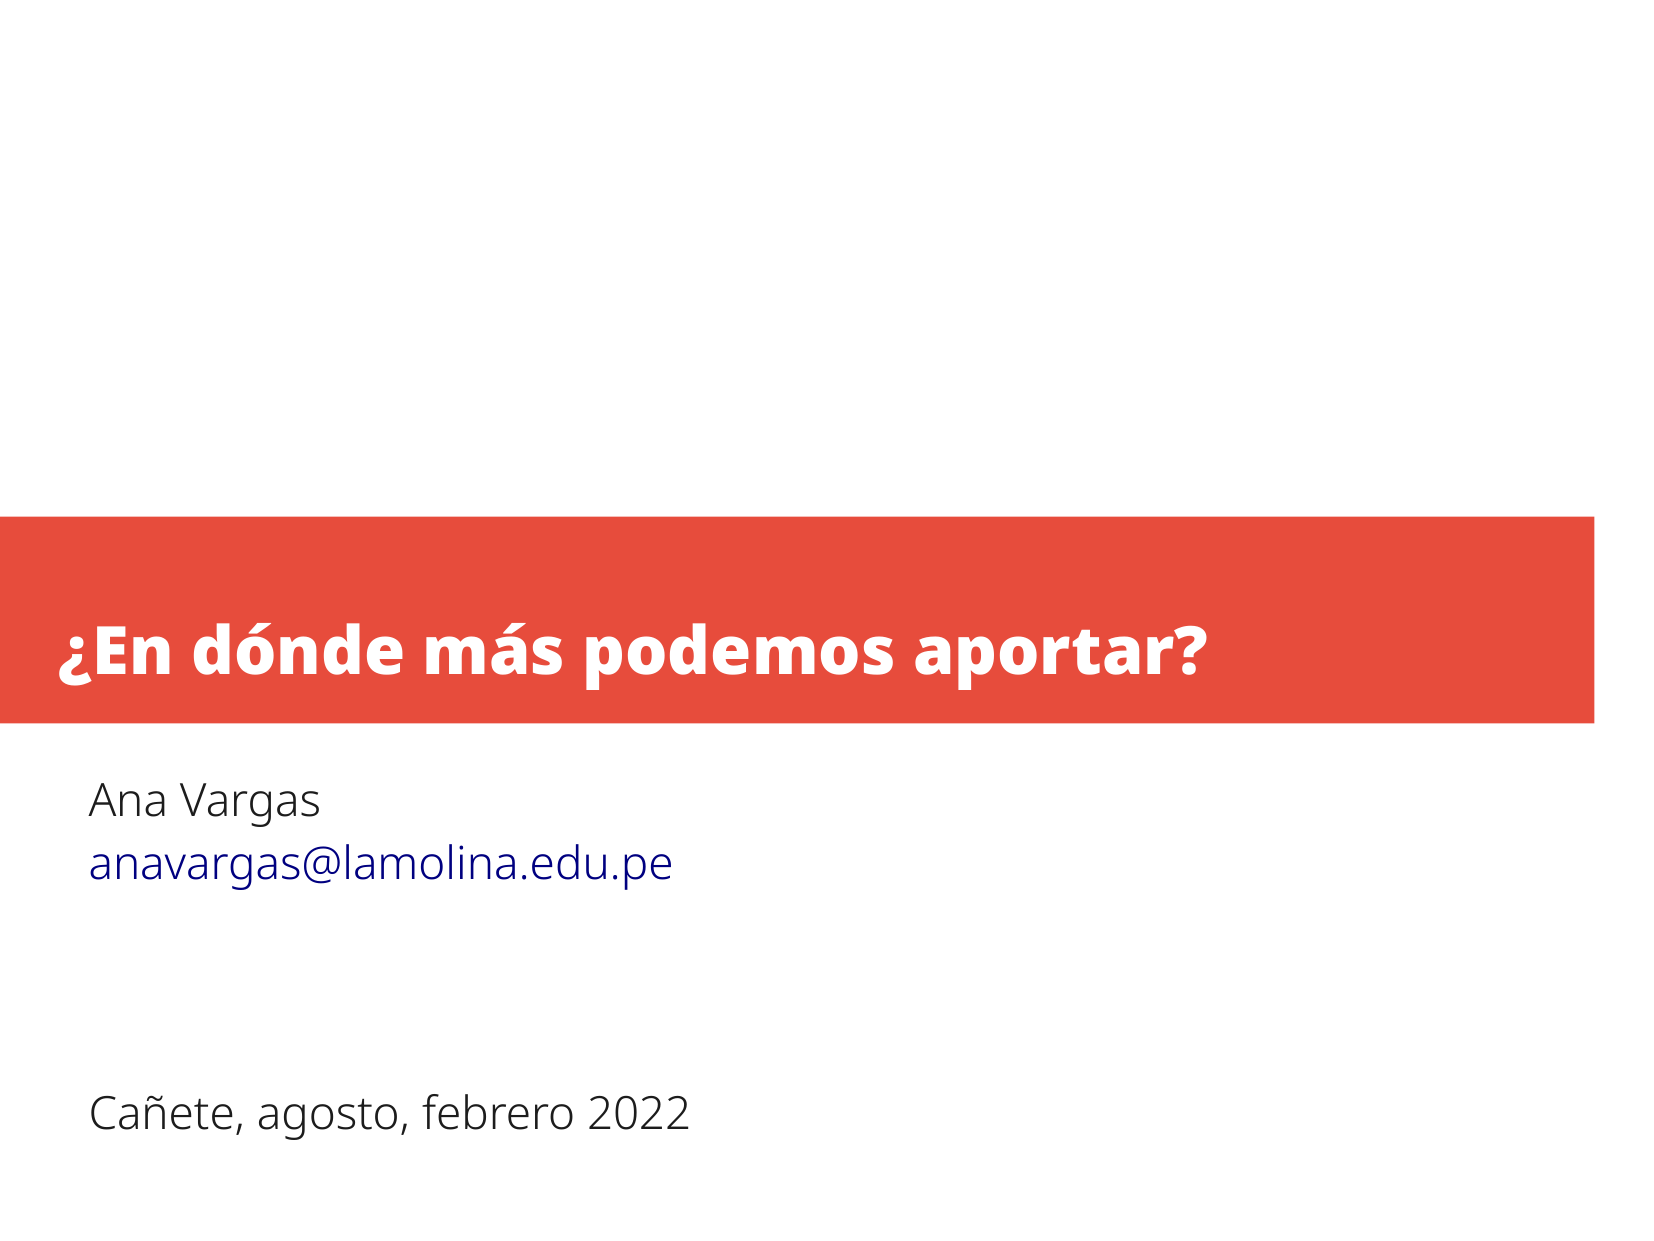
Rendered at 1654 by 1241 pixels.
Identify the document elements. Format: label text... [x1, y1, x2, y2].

subtitle Ana Vargas anavargas@lamolina.edu.pe Cañete, agosto, febrero 2022 [88, 767, 1595, 1182]
title ¿En dónde más podemos aportar? [59, 546, 1595, 694]
